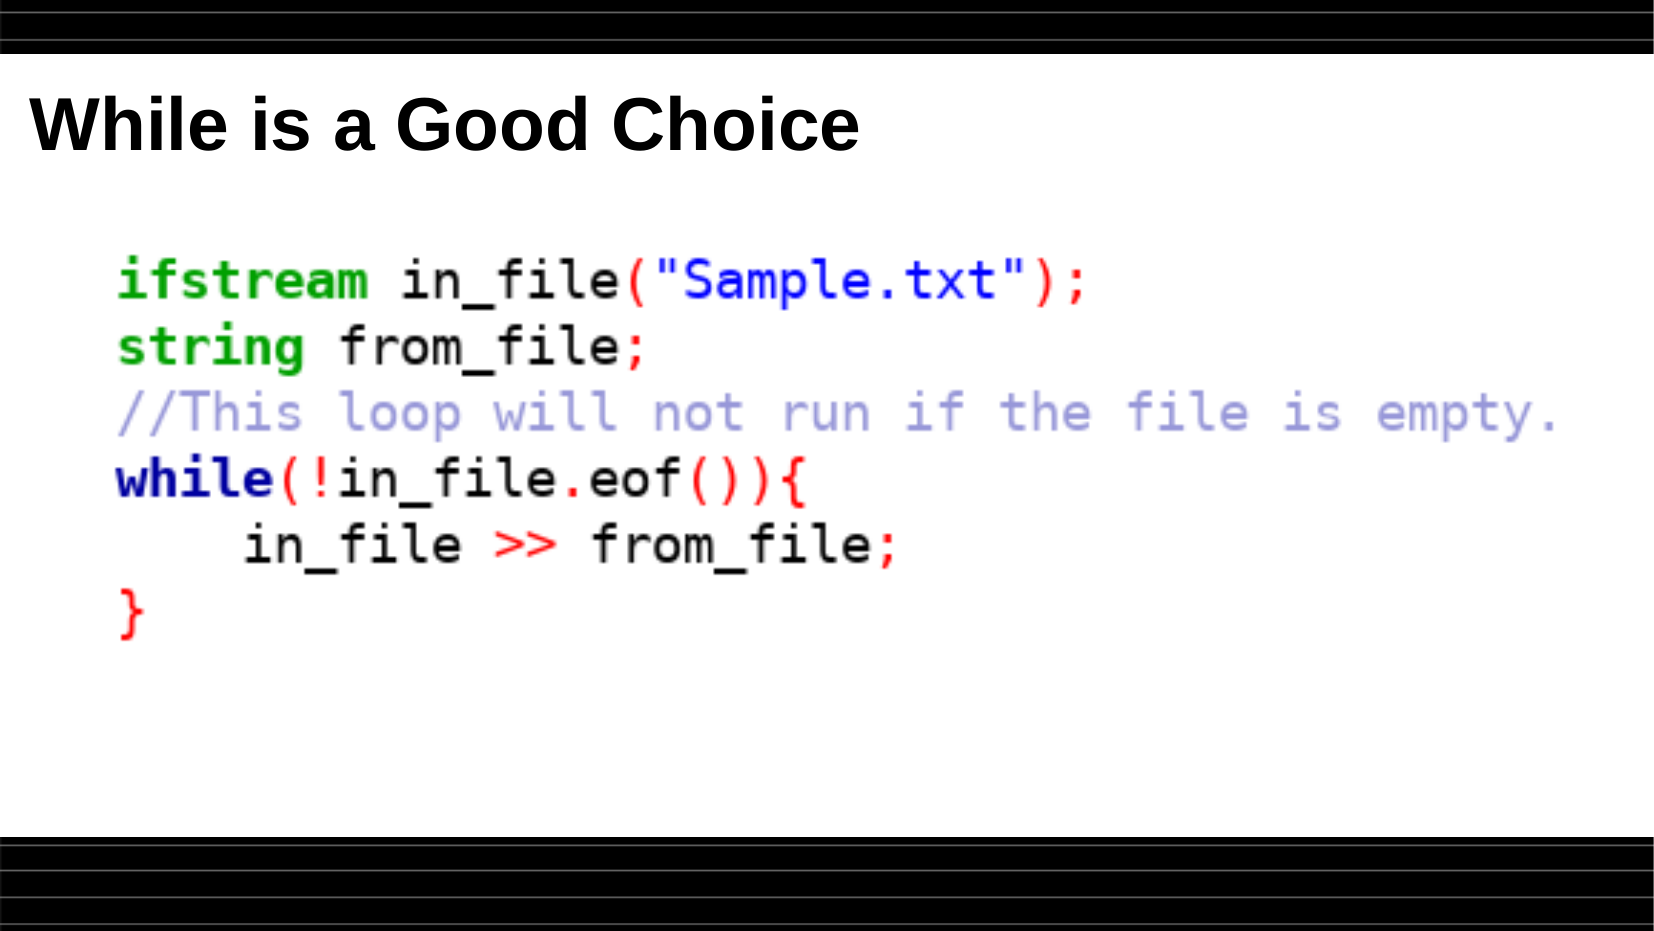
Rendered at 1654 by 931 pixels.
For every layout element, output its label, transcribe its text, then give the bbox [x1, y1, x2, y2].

picture [0, 0, 1654, 54]
picture [0, 837, 1654, 931]
picture [105, 239, 1588, 670]
text_box While is a Good Choice [15, 75, 1546, 174]
